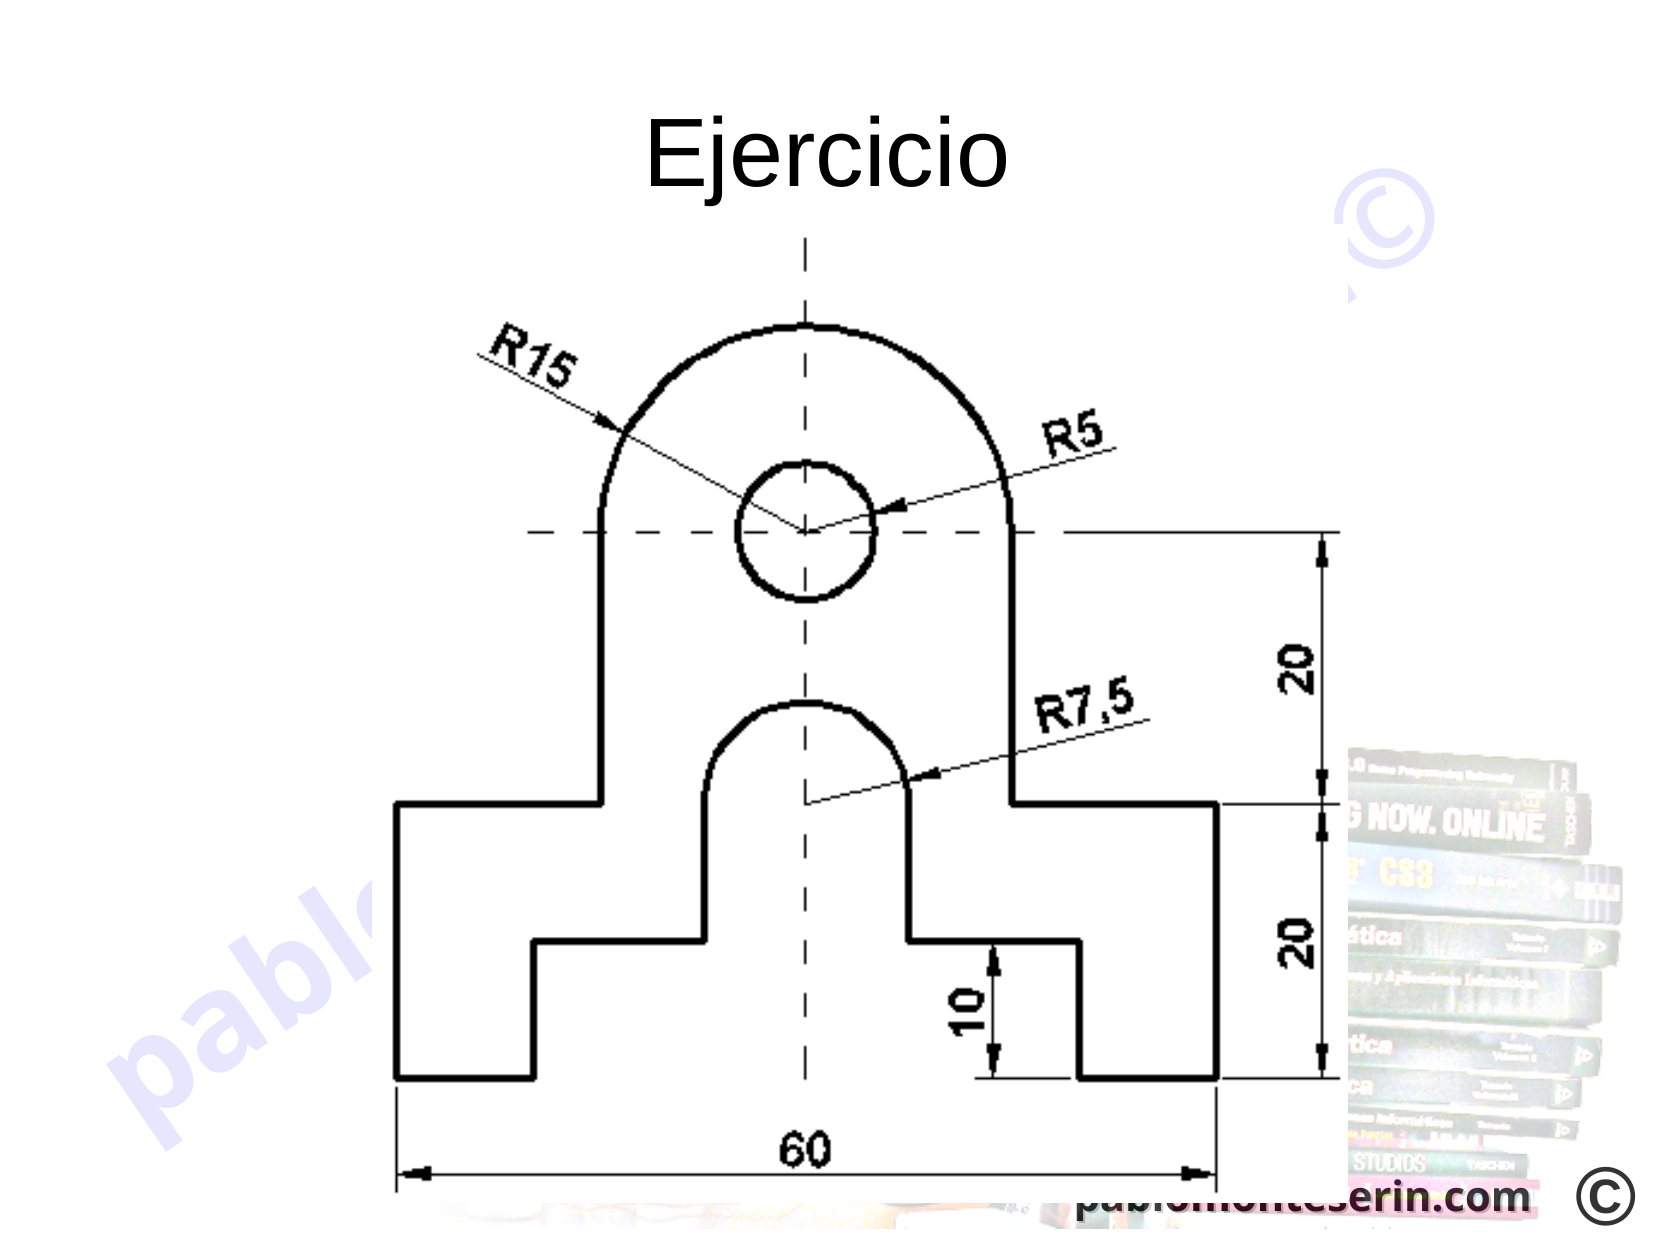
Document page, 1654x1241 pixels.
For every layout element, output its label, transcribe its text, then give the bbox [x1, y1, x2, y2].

title Ejercicio [82, 49, 1571, 257]
picture [372, 224, 1654, 1229]
